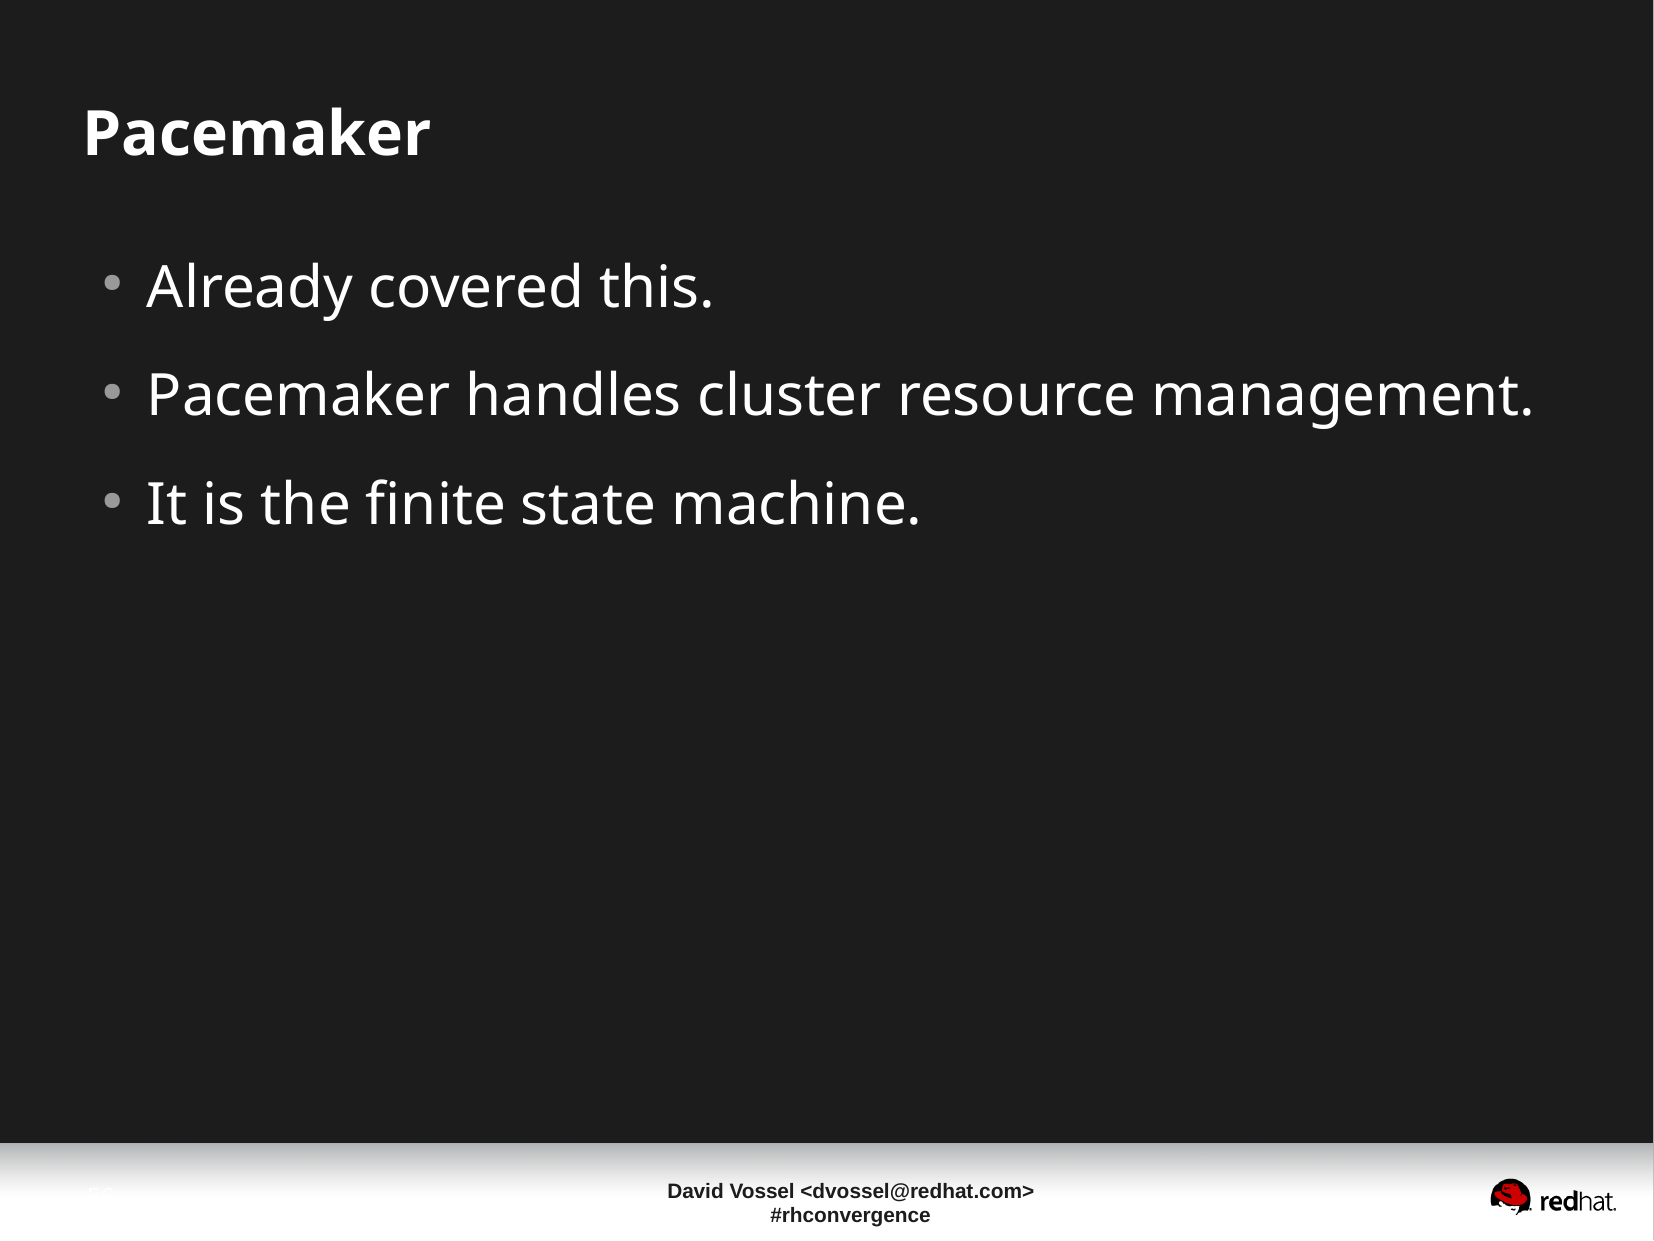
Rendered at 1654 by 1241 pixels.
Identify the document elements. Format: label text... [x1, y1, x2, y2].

list Already covered this. Pacemaker handles cluster resource management. It is the finite state machine. [86, 244, 1576, 1039]
title Pacemaker [82, 37, 1571, 226]
picture [0, 1143, 1654, 1241]
